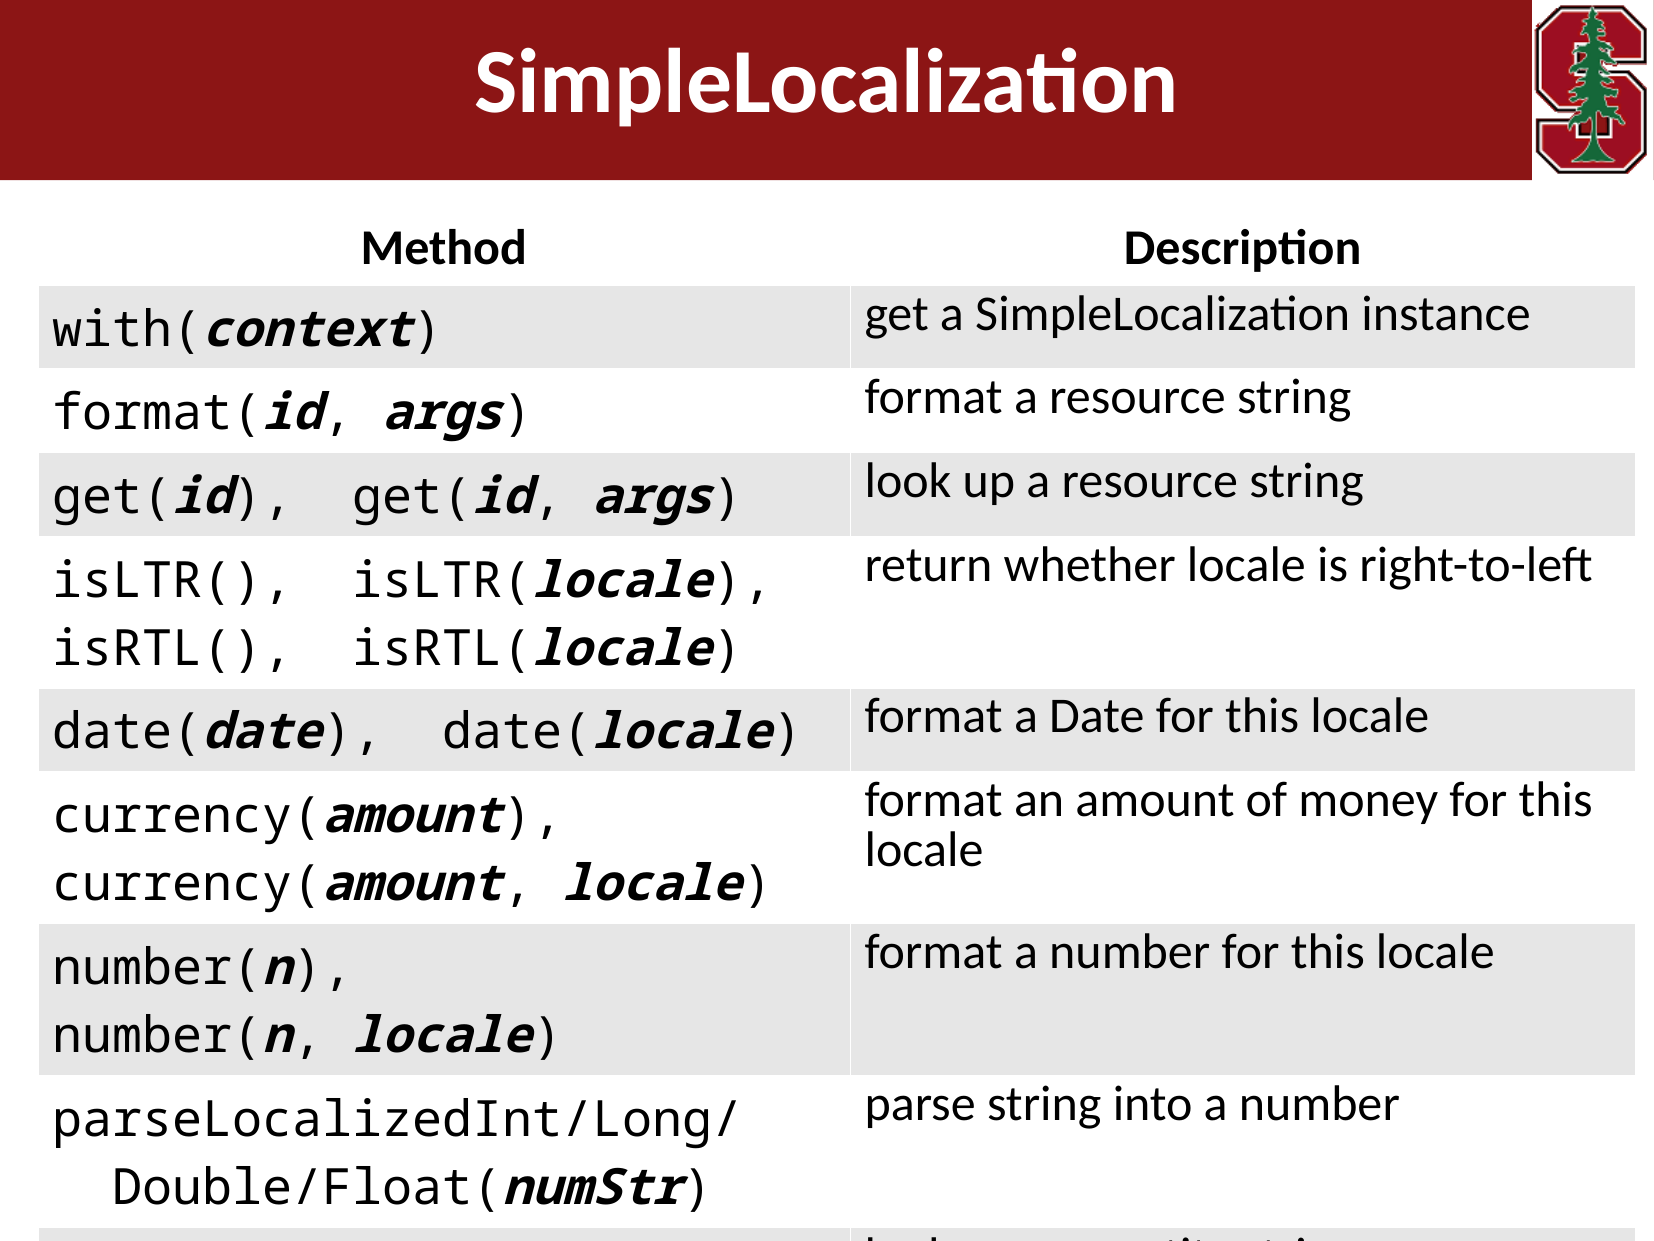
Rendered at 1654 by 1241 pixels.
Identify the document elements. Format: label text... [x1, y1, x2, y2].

title SimpleLocalization [0, 0, 1532, 181]
table_cell format a Date for this locale [851, 689, 1635, 771]
table_cell return whether locale is right-to-left [851, 537, 1635, 688]
table_cell get a SimpleLocalization instance [851, 286, 1635, 368]
table_cell format a resource string [851, 369, 1635, 452]
table_cell parseLocalizedInt/Long/ Double/Float(numStr) [39, 1076, 850, 1227]
table_cell look up a quantity string [851, 1228, 1635, 1241]
table_cell currency(amount), currency(amount, locale) [39, 772, 850, 923]
picture [1532, 0, 1654, 181]
table_cell get(id), get(id, args) [39, 453, 850, 536]
table_header Method [39, 220, 850, 285]
table_cell date(date), date(locale) [39, 689, 850, 771]
table_cell look up a resource string [851, 453, 1635, 536]
table_cell format an amount of money for this locale [851, 772, 1635, 923]
table_cell pluralize(id, n, args) [39, 1228, 850, 1241]
table_cell format(id, args) [39, 369, 850, 452]
table_cell number(n), number(n, locale) [39, 924, 850, 1075]
table_cell isLTR(), isLTR(locale), isRTL(), isRTL(locale) [39, 537, 850, 688]
table_cell format a number for this locale [851, 924, 1635, 1075]
table_cell parse string into a number [851, 1076, 1635, 1227]
table_cell with(context) [39, 286, 850, 368]
table_header Description [851, 220, 1635, 285]
